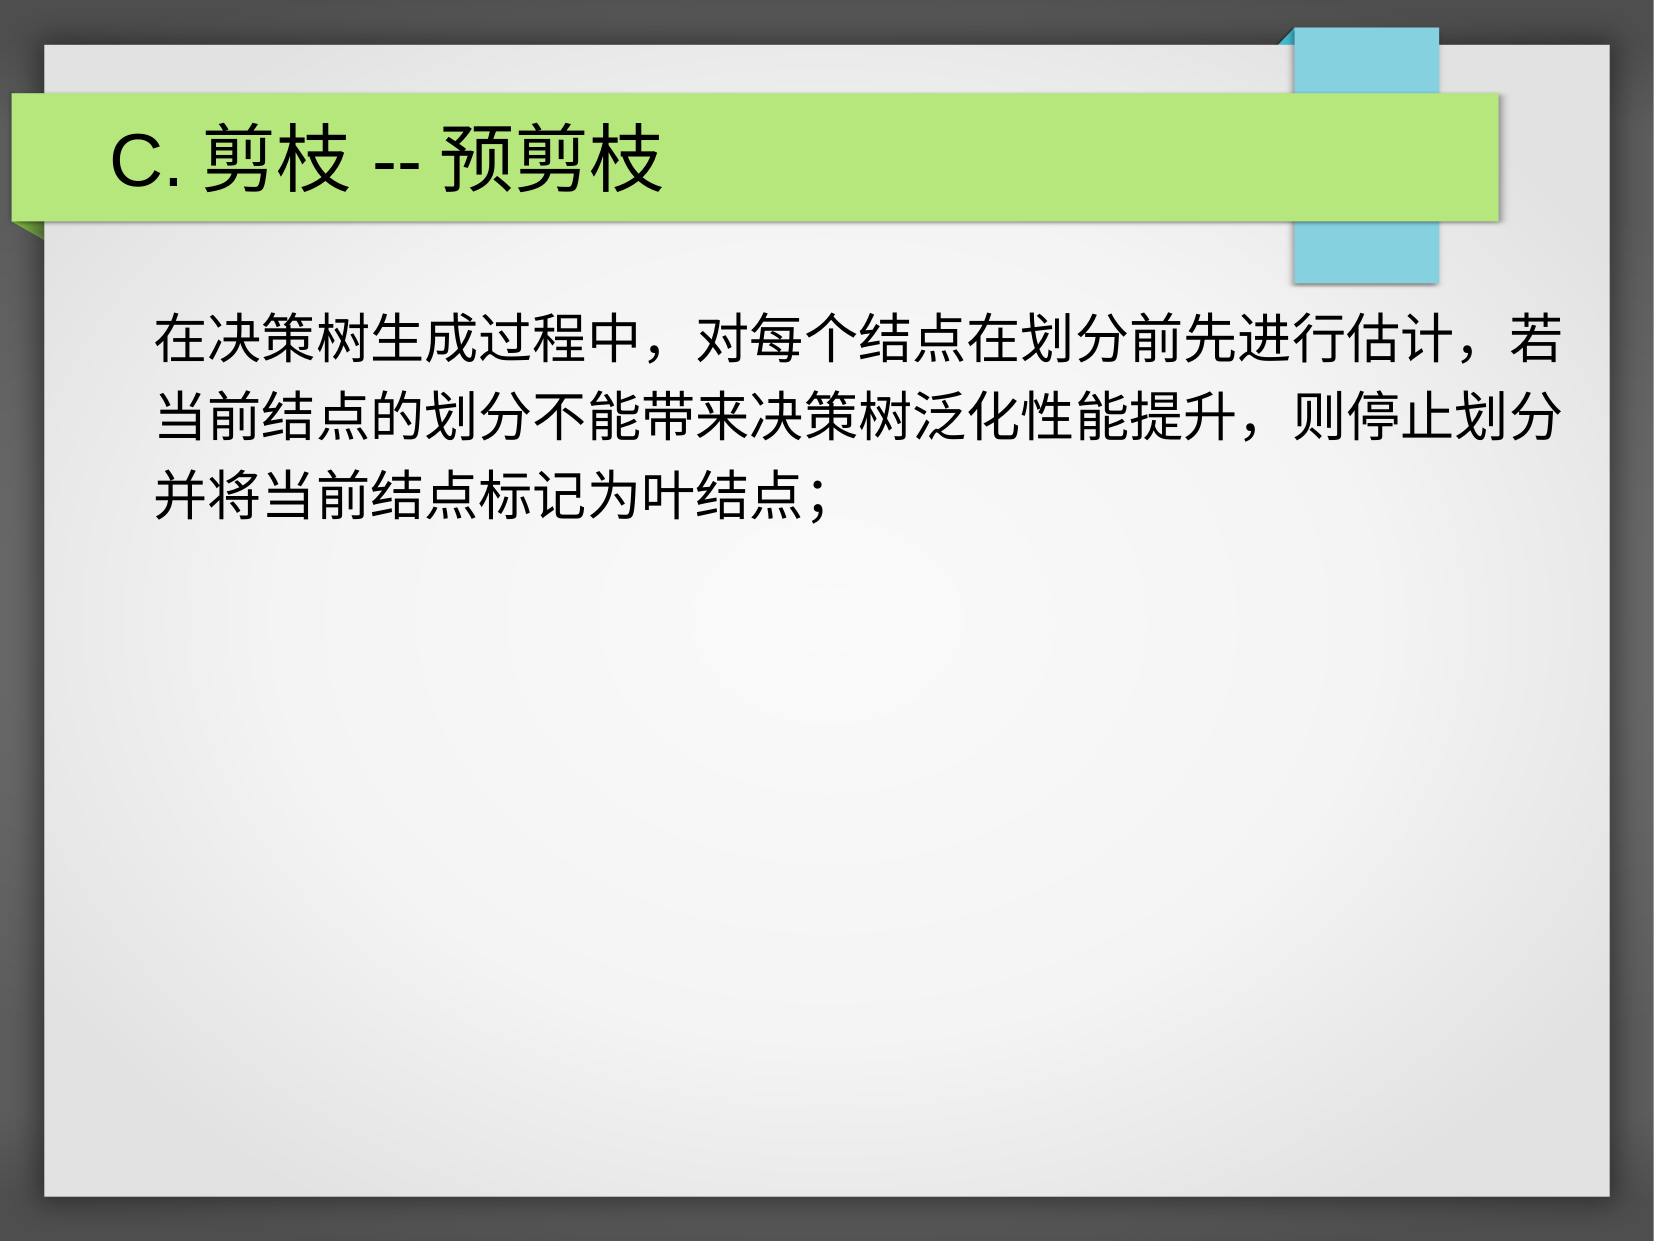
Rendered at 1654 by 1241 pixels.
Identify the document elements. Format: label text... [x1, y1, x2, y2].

picture [0, 0, 1654, 1241]
list 在决策树生成过程中，对每个结点在划分前先进行估计，若当前结点的划分不能带来决策树泛化性能提升，则停止划分并将当前结点标记为叶结点； [82, 295, 1571, 1015]
title C.剪枝--预剪枝 [82, 94, 1264, 213]
